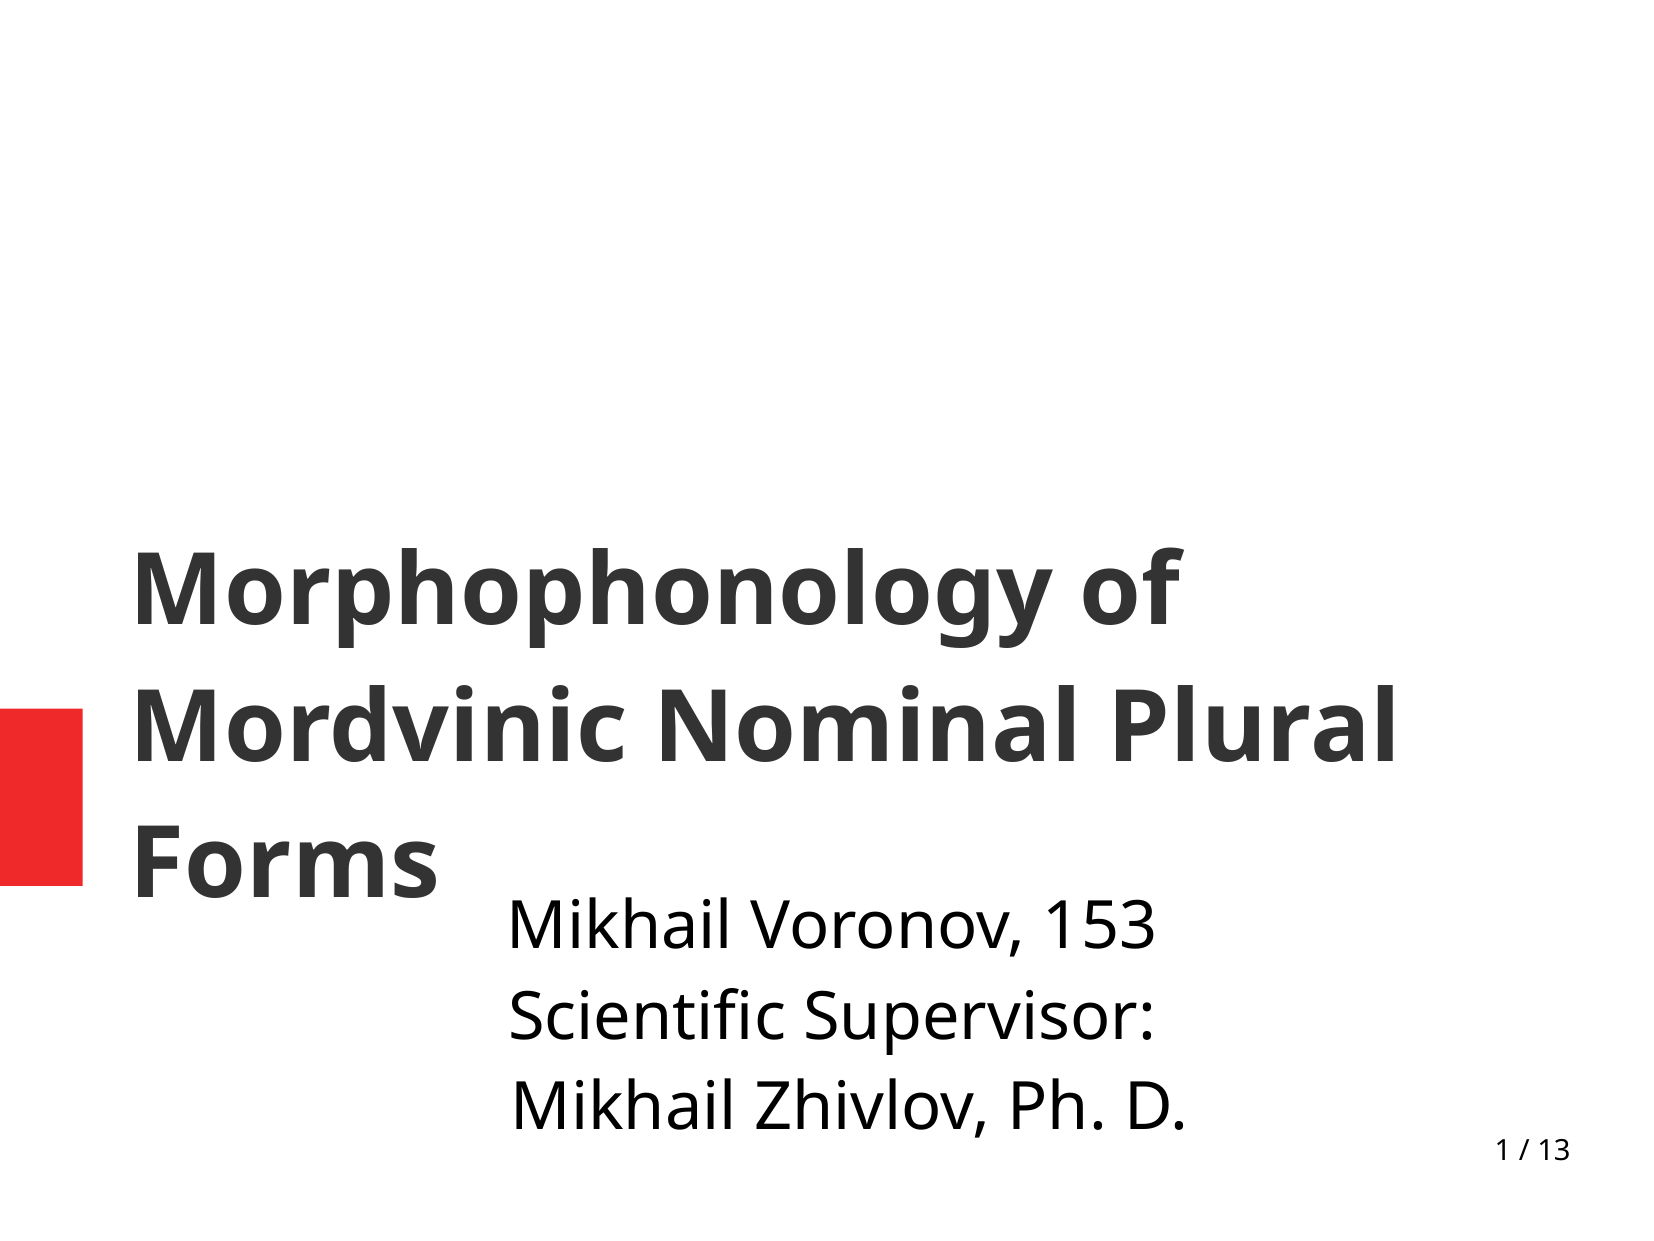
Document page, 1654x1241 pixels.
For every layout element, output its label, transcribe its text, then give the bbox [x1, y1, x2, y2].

title Morphophonology of Mordvinic Nominal Plural Forms [129, 547, 1536, 896]
subtitle Mikhail Voronov, 153 Scientific Supervisor: Mikhail Zhivlov, Ph. D. [129, 896, 1536, 1130]
